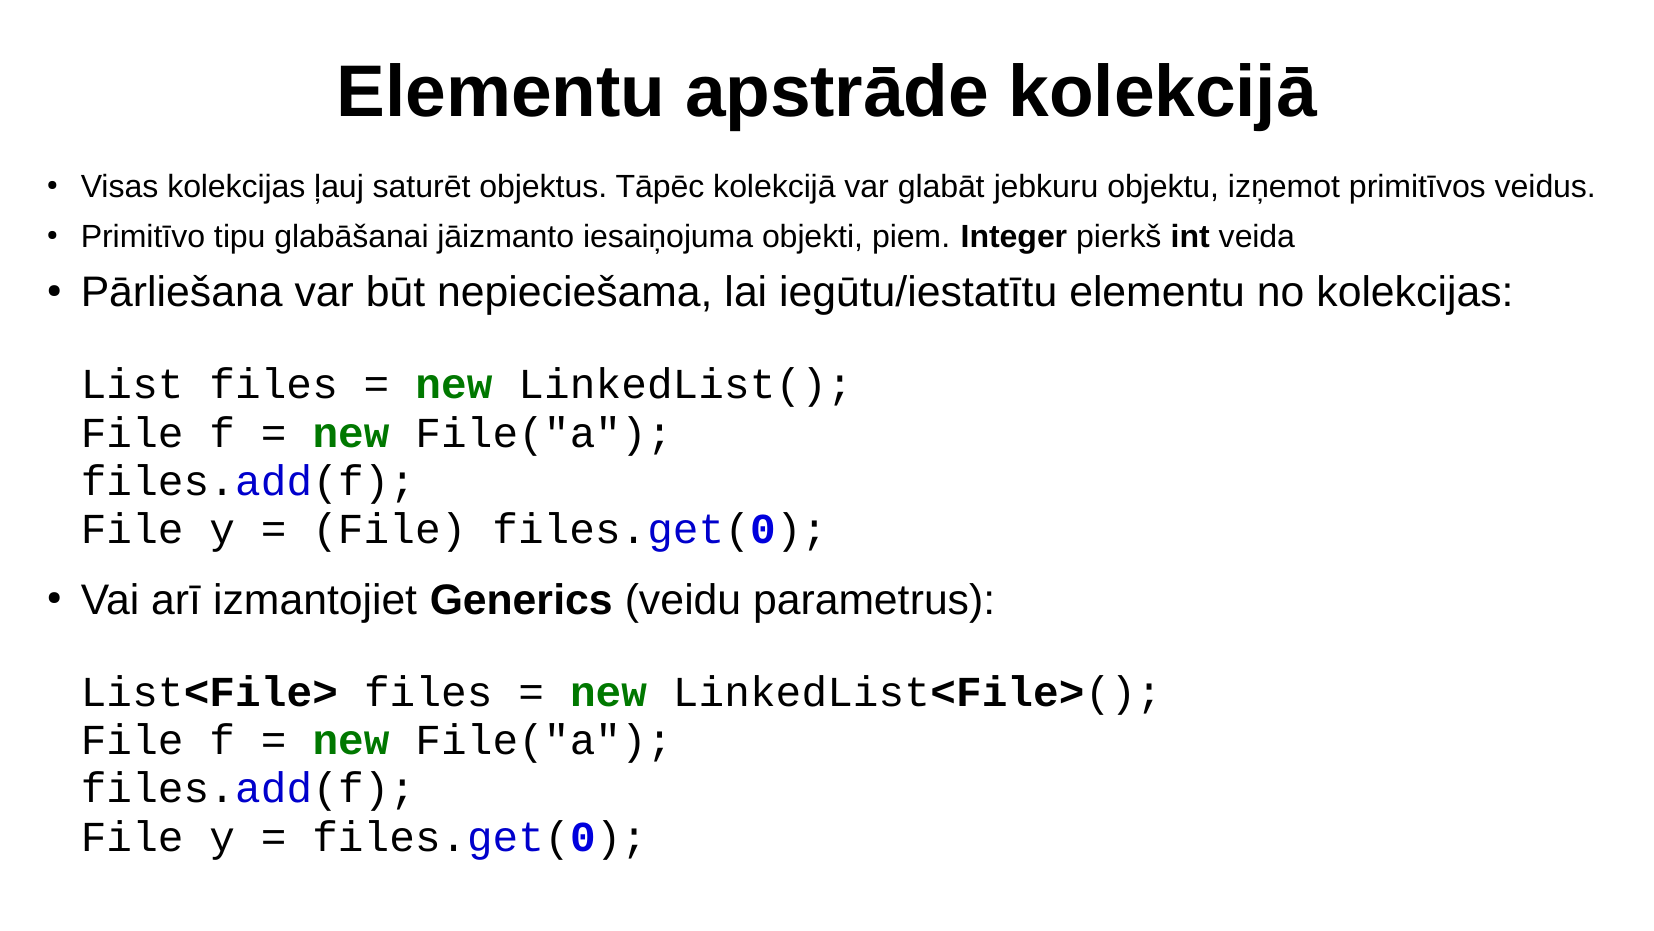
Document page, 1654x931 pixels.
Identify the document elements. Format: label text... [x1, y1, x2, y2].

title Elementu apstrāde kolekcijā [82, 37, 1571, 147]
list Visas kolekcijas ļauj saturēt objektus. Tāpēc kolekcijā var glabāt jebkuru objektu, izņemot primitīvos veidus. Primitīvo tipu glabāšanai jāizmanto iesaiņojuma objekti, piem. Integer pierkš int veida Pārliešana var būt nepieciešama, lai iegūtu/iestatītu elementu no kolekcijas: List files = new LinkedList(); File f = new File("a"); files.add(f); File y = (File) files.get(0); Vai arī izmantojiet Generics (veidu parametrus): List<File> files = new LinkedList<File>(); File f = new File("a"); files.add(f); File y = files.get(0); [35, 168, 1607, 895]
